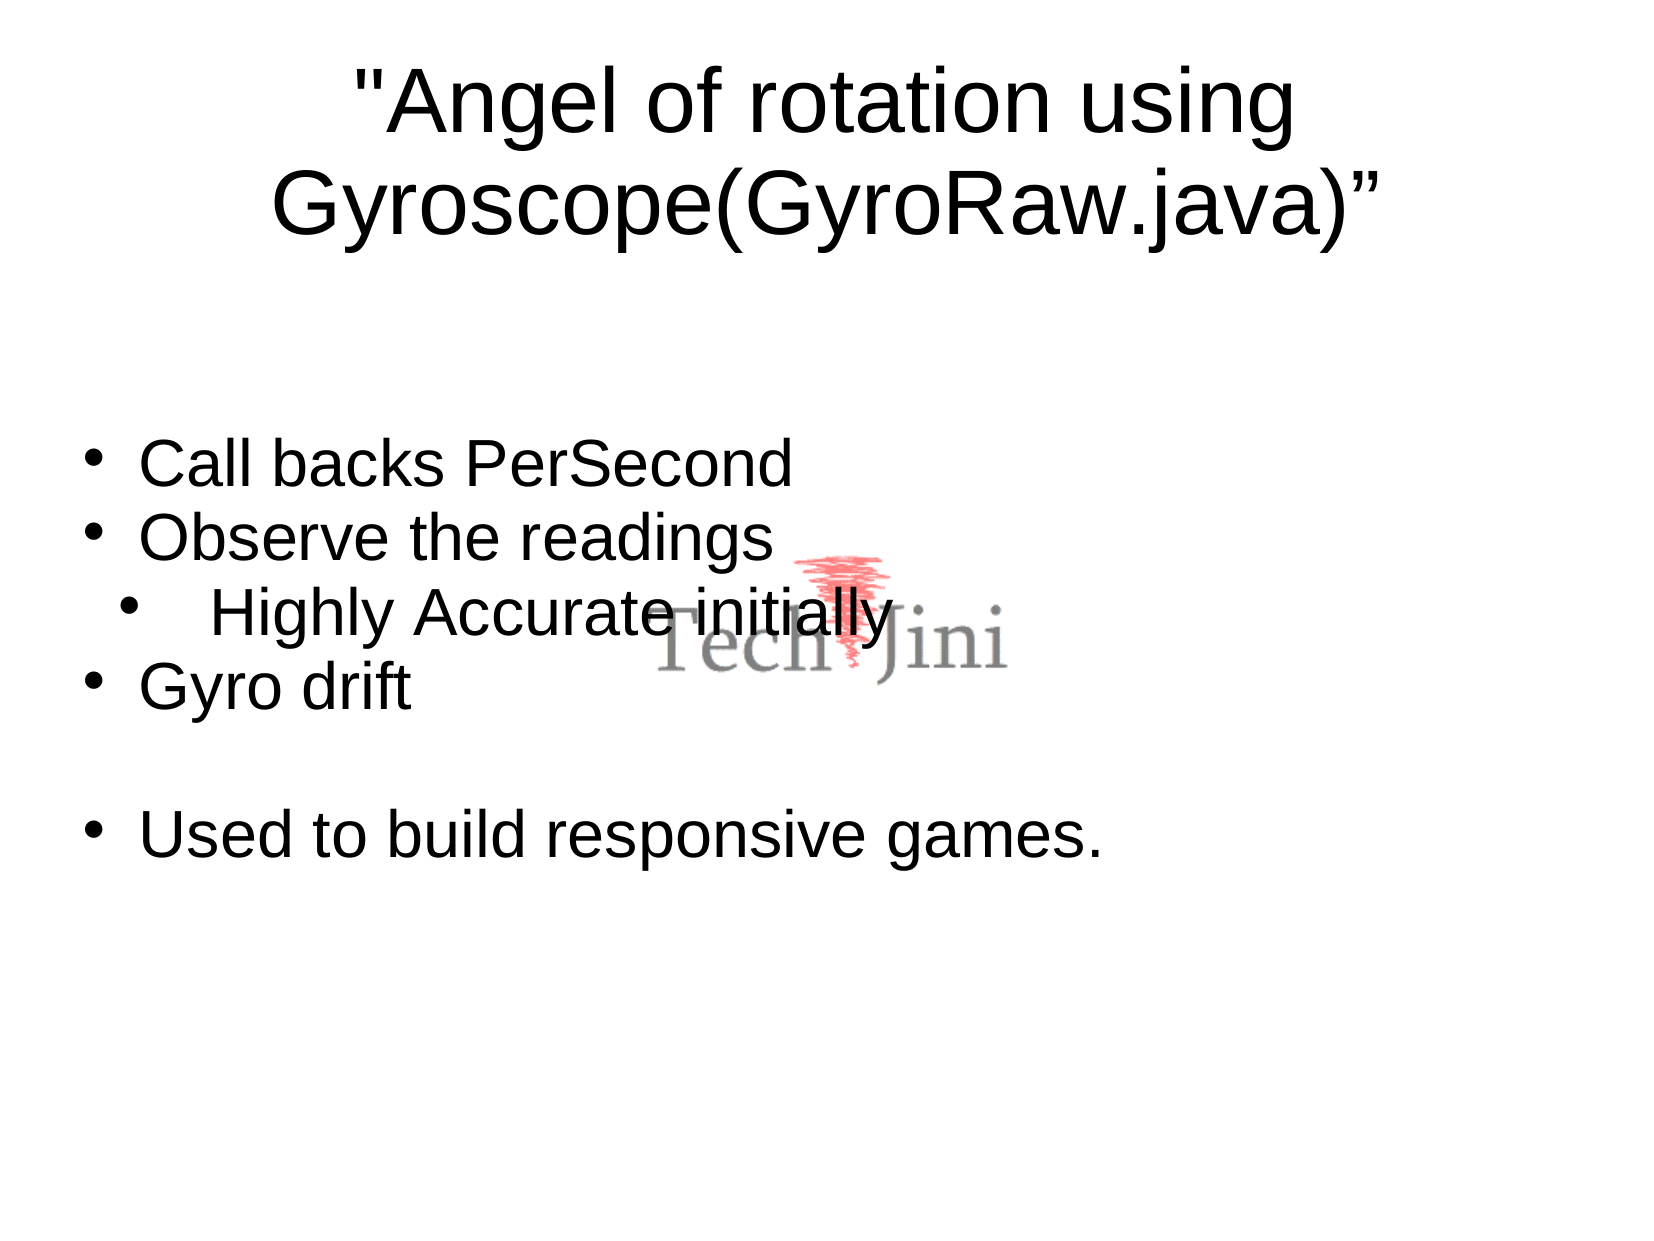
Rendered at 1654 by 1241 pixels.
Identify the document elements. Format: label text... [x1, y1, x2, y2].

subtitle Call backs PerSecond Observe the readings Highly Accurate initially Gyro drift Used to build responsive games. [82, 290, 1538, 1010]
title "Angel of rotation using Gyroscope(GyroRaw.java)” [82, 49, 1571, 257]
